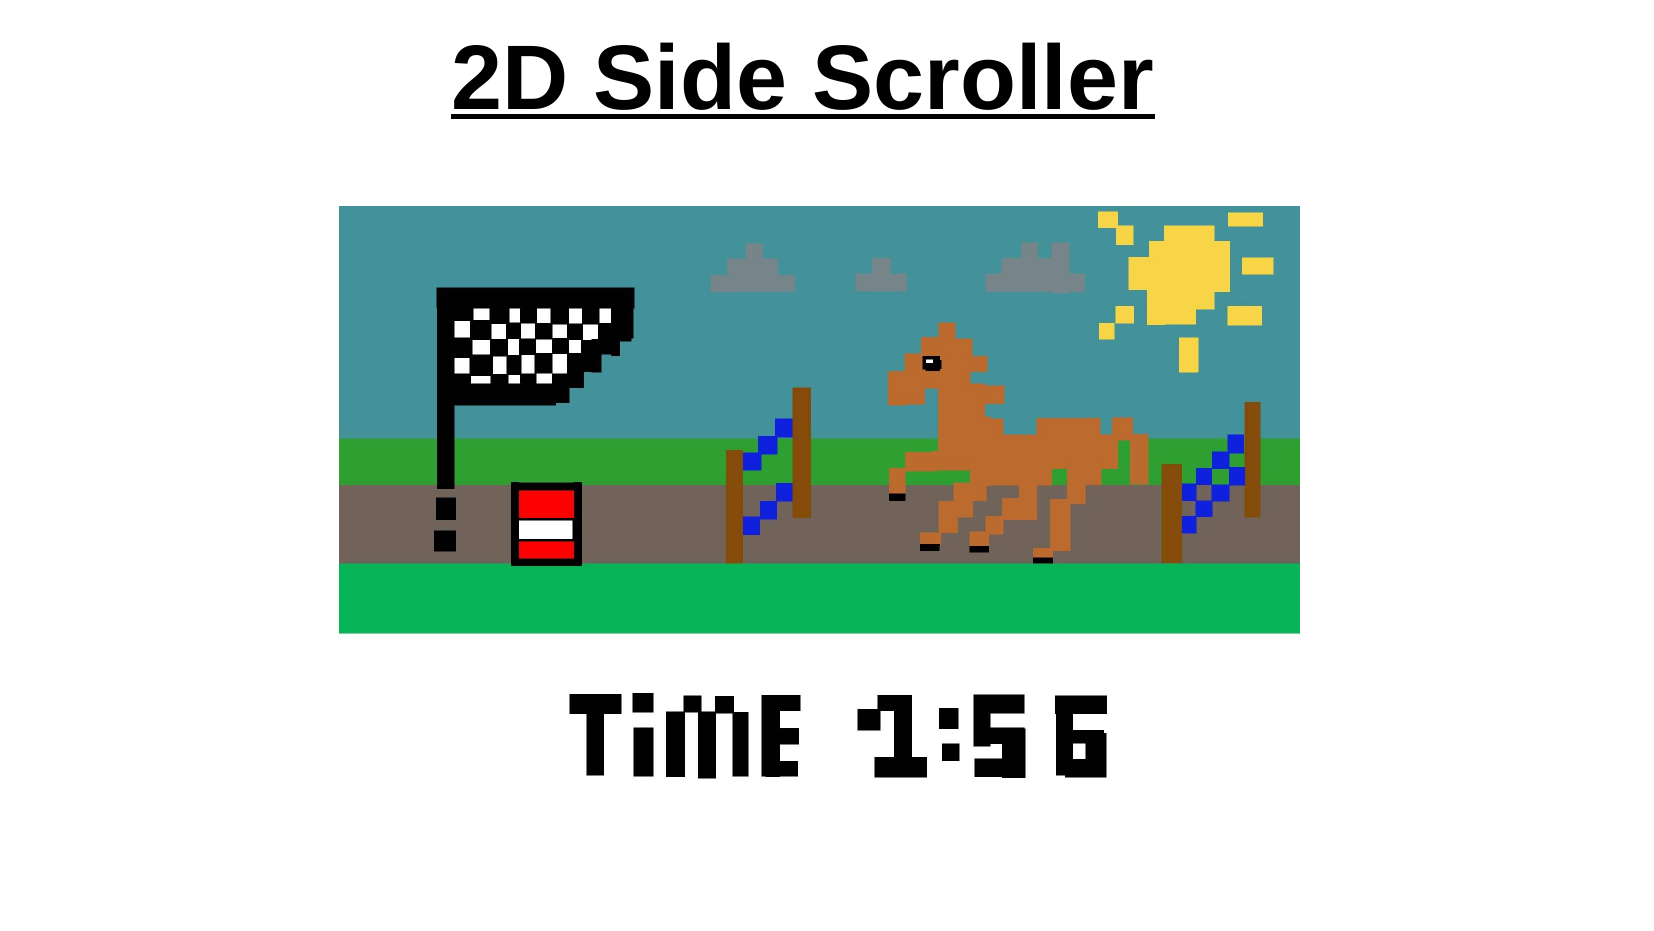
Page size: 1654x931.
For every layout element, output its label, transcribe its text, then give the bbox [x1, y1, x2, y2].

title 2D Side Scroller [59, 0, 1548, 156]
picture [339, 206, 1300, 886]
